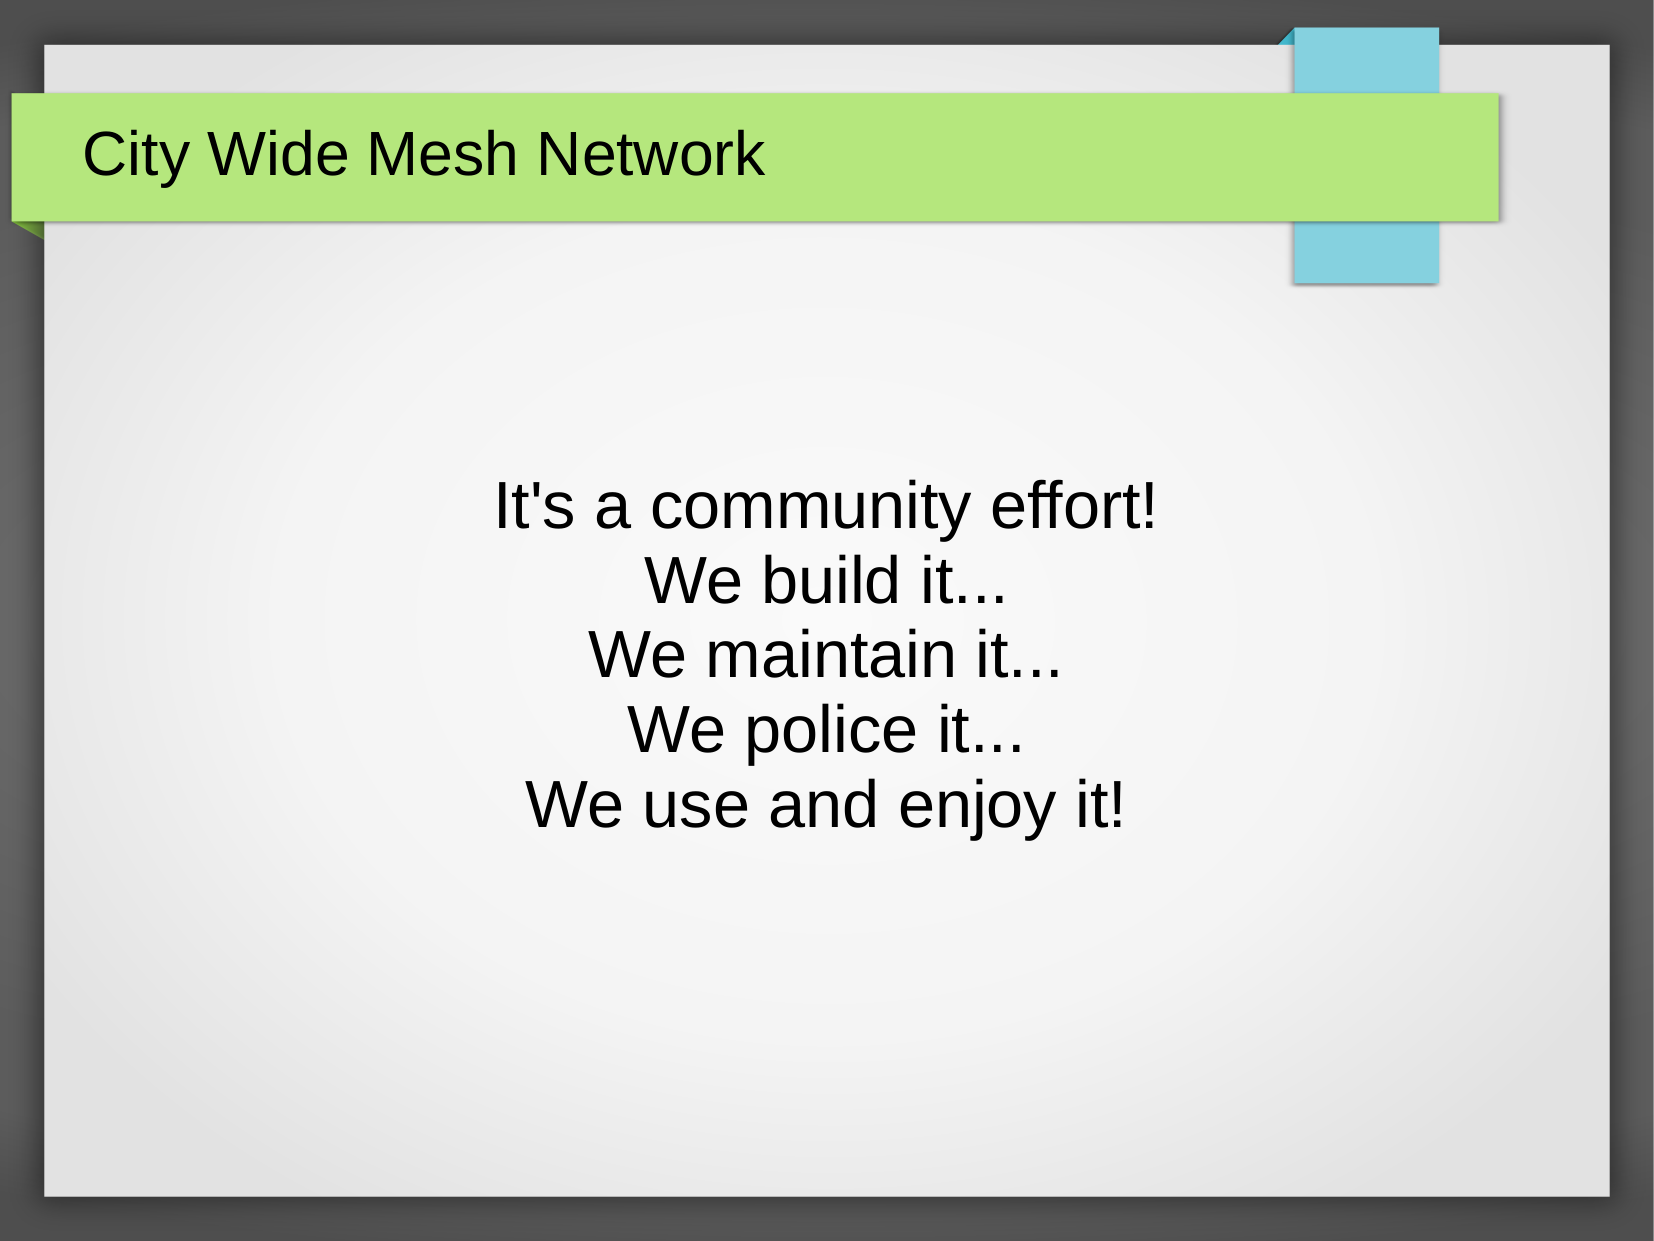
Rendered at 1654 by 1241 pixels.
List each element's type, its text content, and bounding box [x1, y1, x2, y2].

subtitle It's a community effort! We build it... We maintain it... We police it... We use and enjoy it! [82, 295, 1571, 1015]
title City Wide Mesh Network [82, 94, 1264, 213]
picture [0, 0, 1654, 1241]
